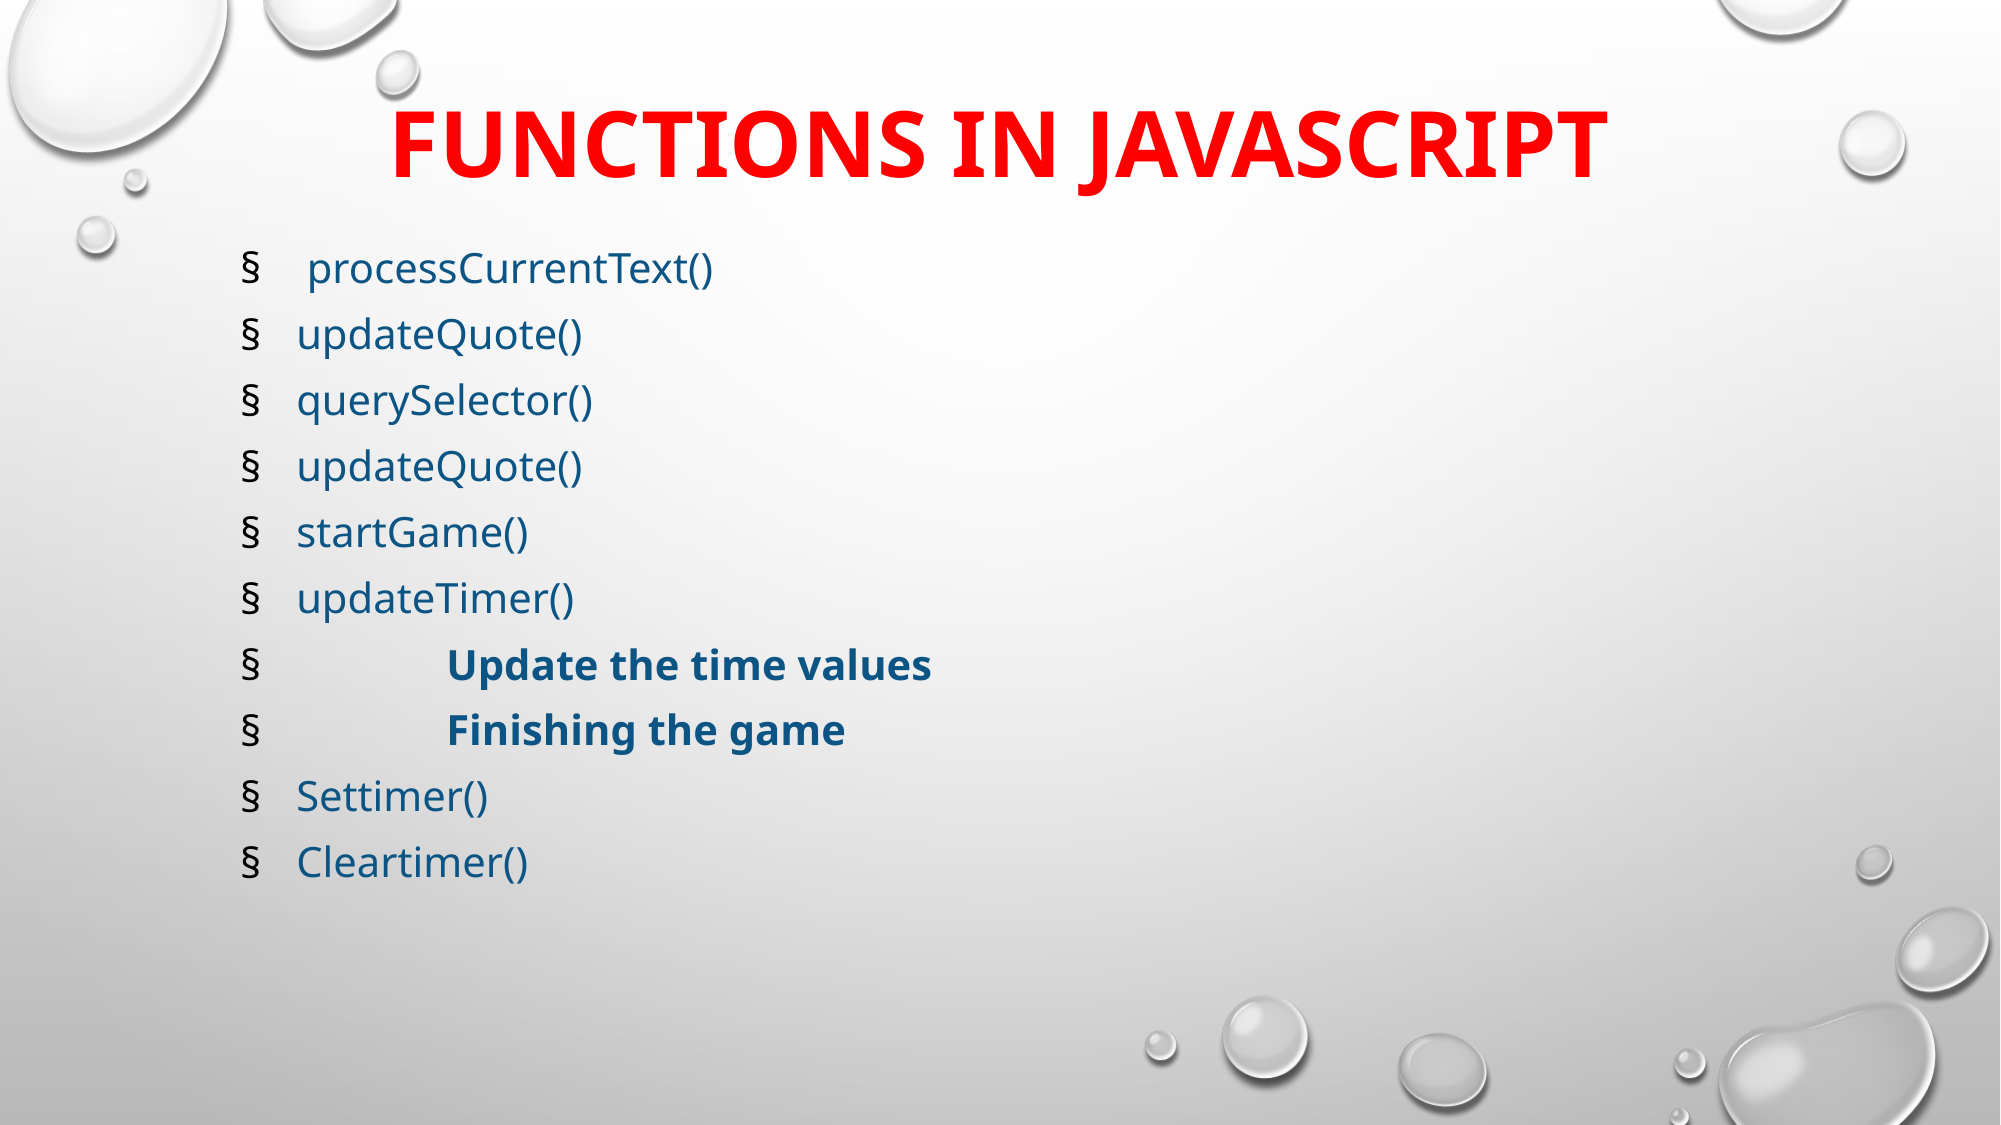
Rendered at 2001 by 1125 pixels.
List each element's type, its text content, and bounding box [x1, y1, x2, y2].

text_box processCurrentText() updateQuote() querySelector() updateQuote() startGame() updateTimer() Update the time values Finishing the game Settimer() Cleartimer() [224, 240, 1776, 972]
text_box FUNCTIONS IN JAVASCRIPT [224, 65, 1776, 205]
